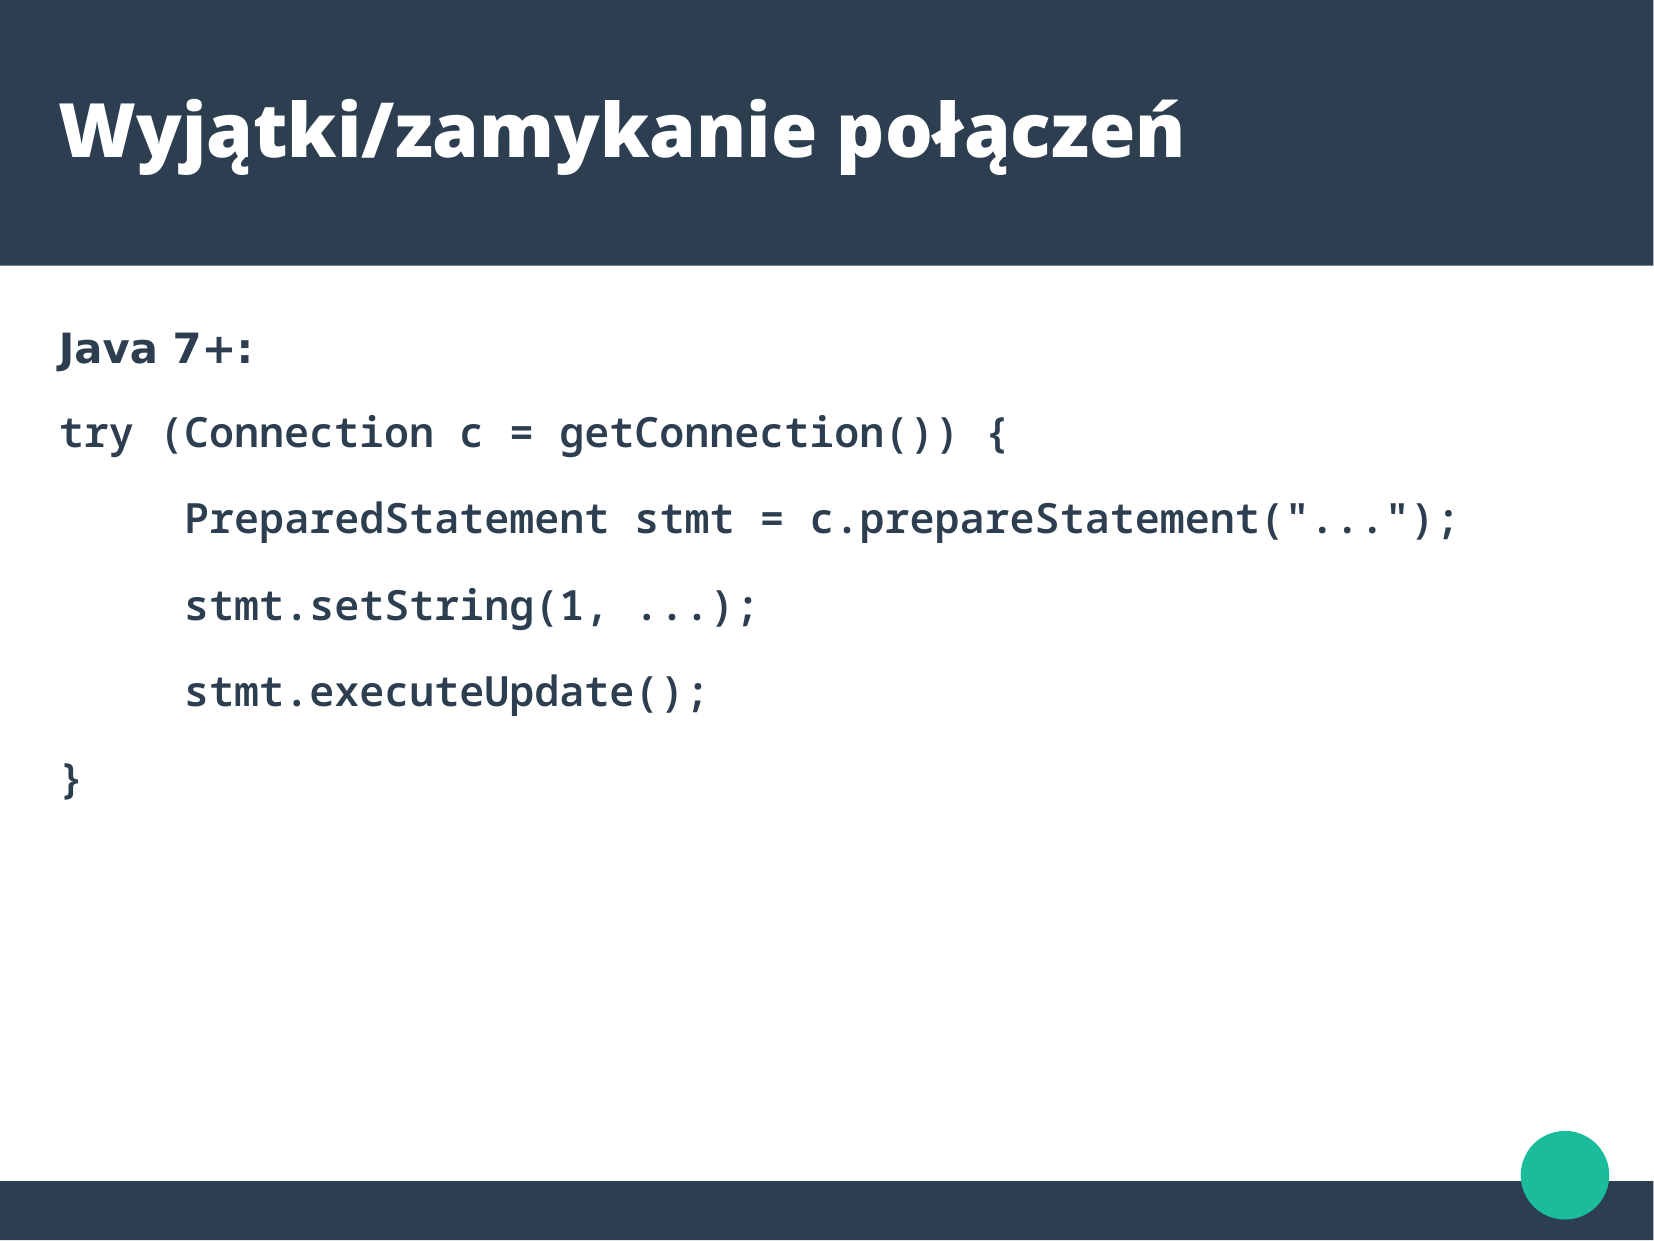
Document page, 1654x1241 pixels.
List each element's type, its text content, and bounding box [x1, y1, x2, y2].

title Wyjątki/zamykanie połączeń [59, 49, 1595, 207]
list Java 7+: try (Connection c = getConnection()) { PreparedStatement stmt = c.prepareStatement("..."); stmt.setString(1, ...); stmt.executeUpdate(); } [59, 324, 1595, 1152]
